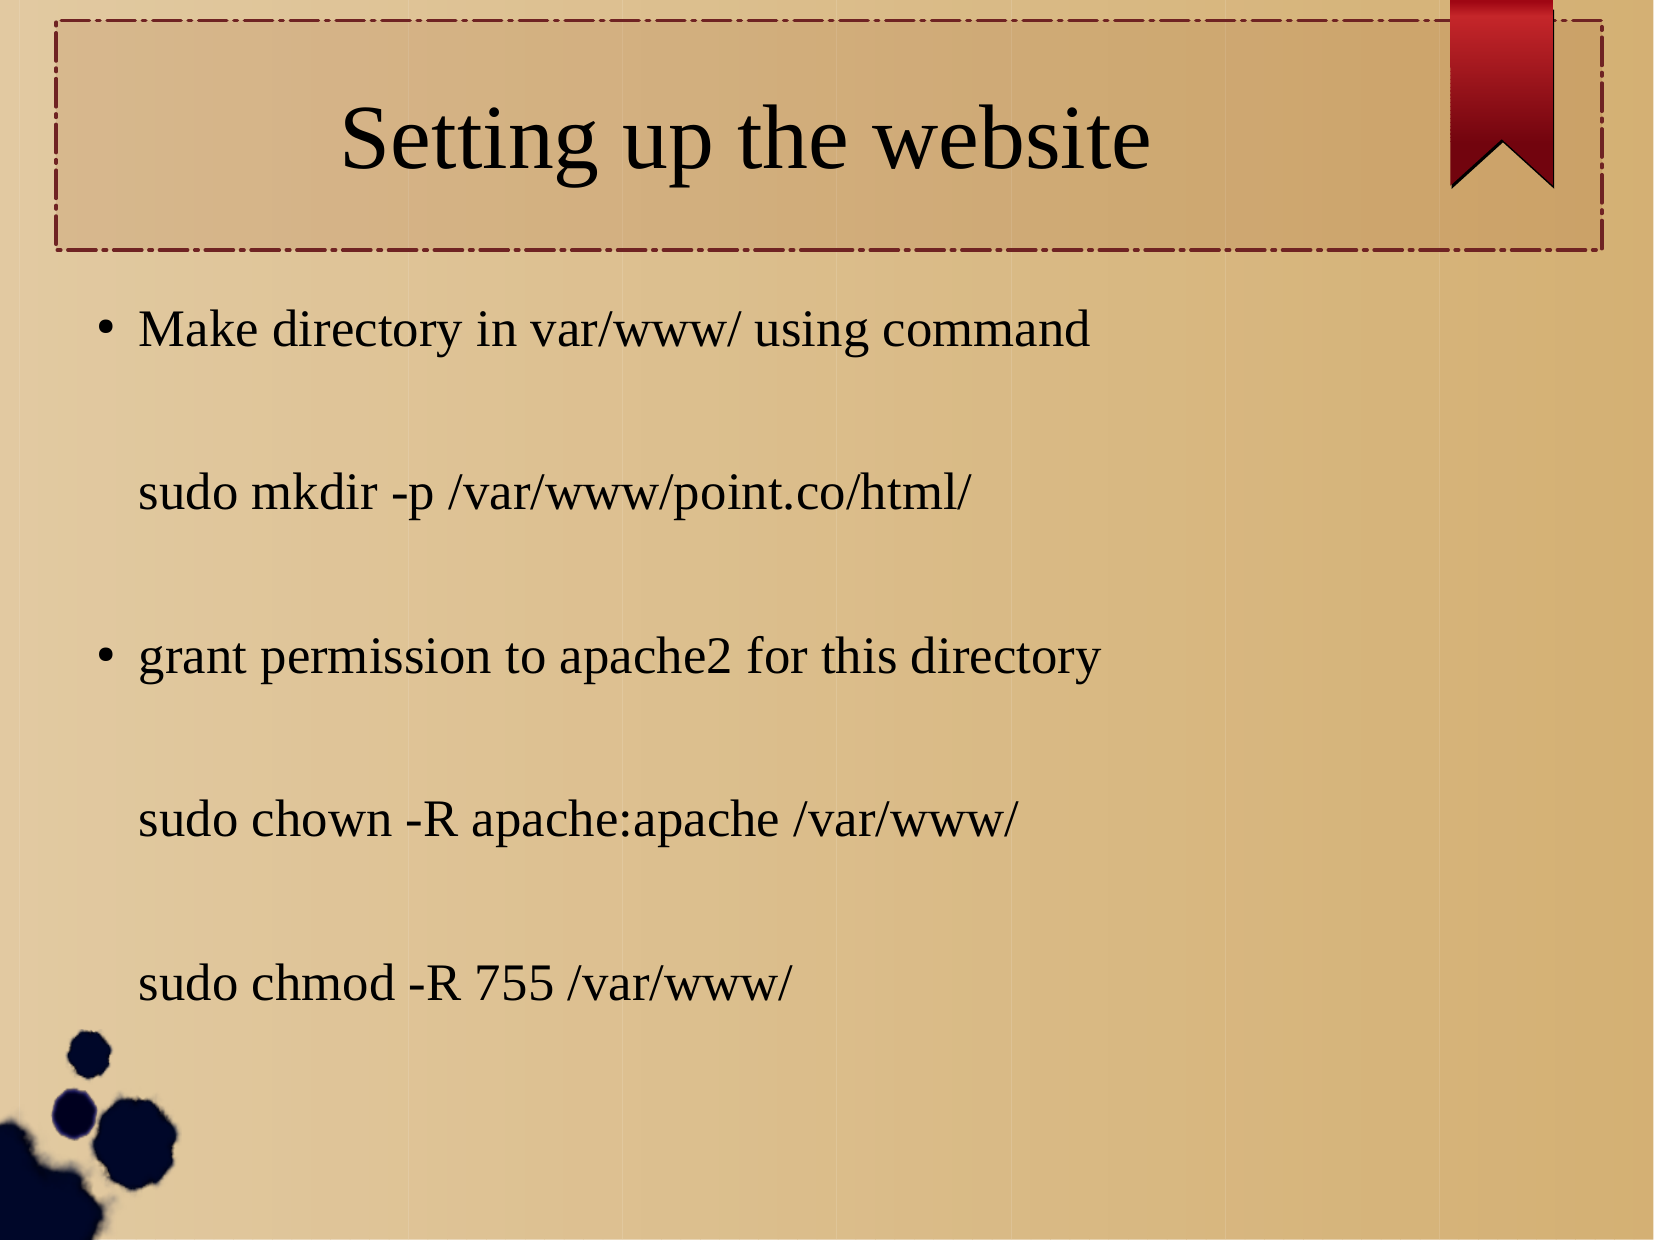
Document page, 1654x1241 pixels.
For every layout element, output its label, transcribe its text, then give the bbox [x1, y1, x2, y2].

title Setting up the website [82, 47, 1412, 229]
list Make directory in var/www/ using command sudo mkdir -p /var/www/point.co/html/ grant permission to apache2 for this directory sudo chown -R apache:apache /var/www/ sudo chmod -R 755 /var/www/ [82, 299, 1571, 1019]
